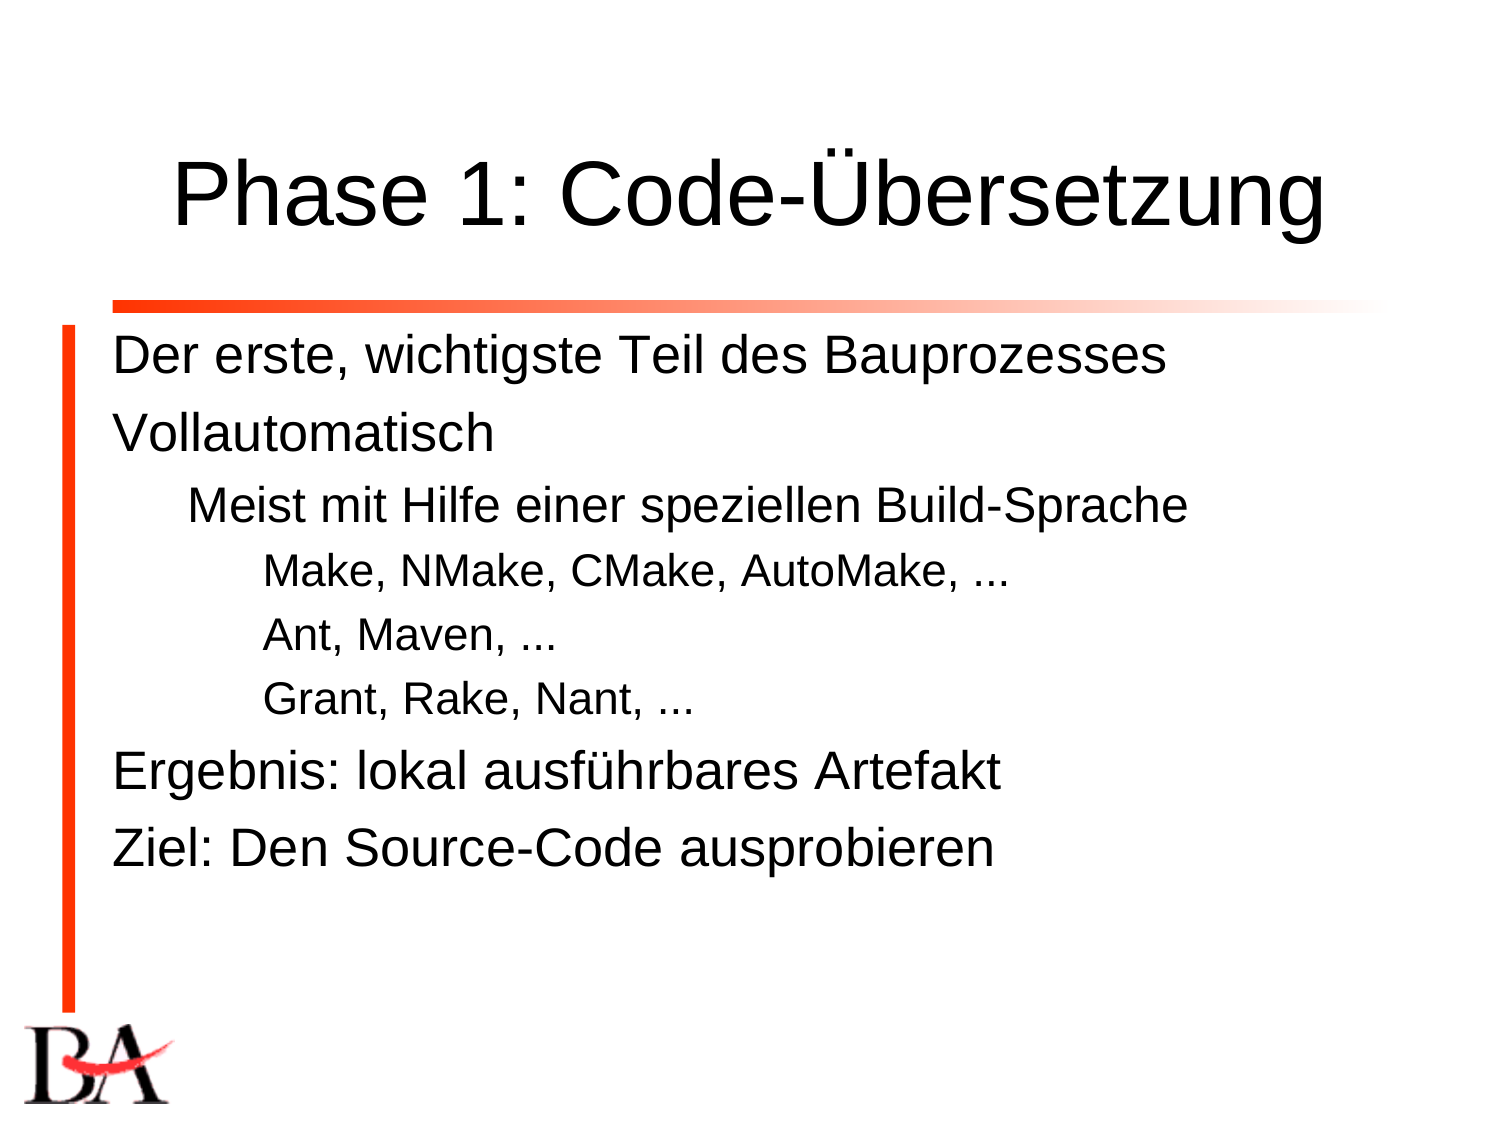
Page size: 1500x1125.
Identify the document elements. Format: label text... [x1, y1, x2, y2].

picture [24, 1024, 175, 1104]
list Der erste, wichtigste Teil des Bauprozesses Vollautomatisch Meist mit Hilfe einer speziellen Build-Sprache Make, NMake, CMake, AutoMake, ... Ant, Maven, ... Grant, Rake, Nant, ... Ergebnis: lokal ausführbares Artefakt Ziel: Den Source-Code ausprobieren [112, 324, 1388, 1036]
title Phase 1: Code-Übersetzung [112, 28, 1388, 324]
